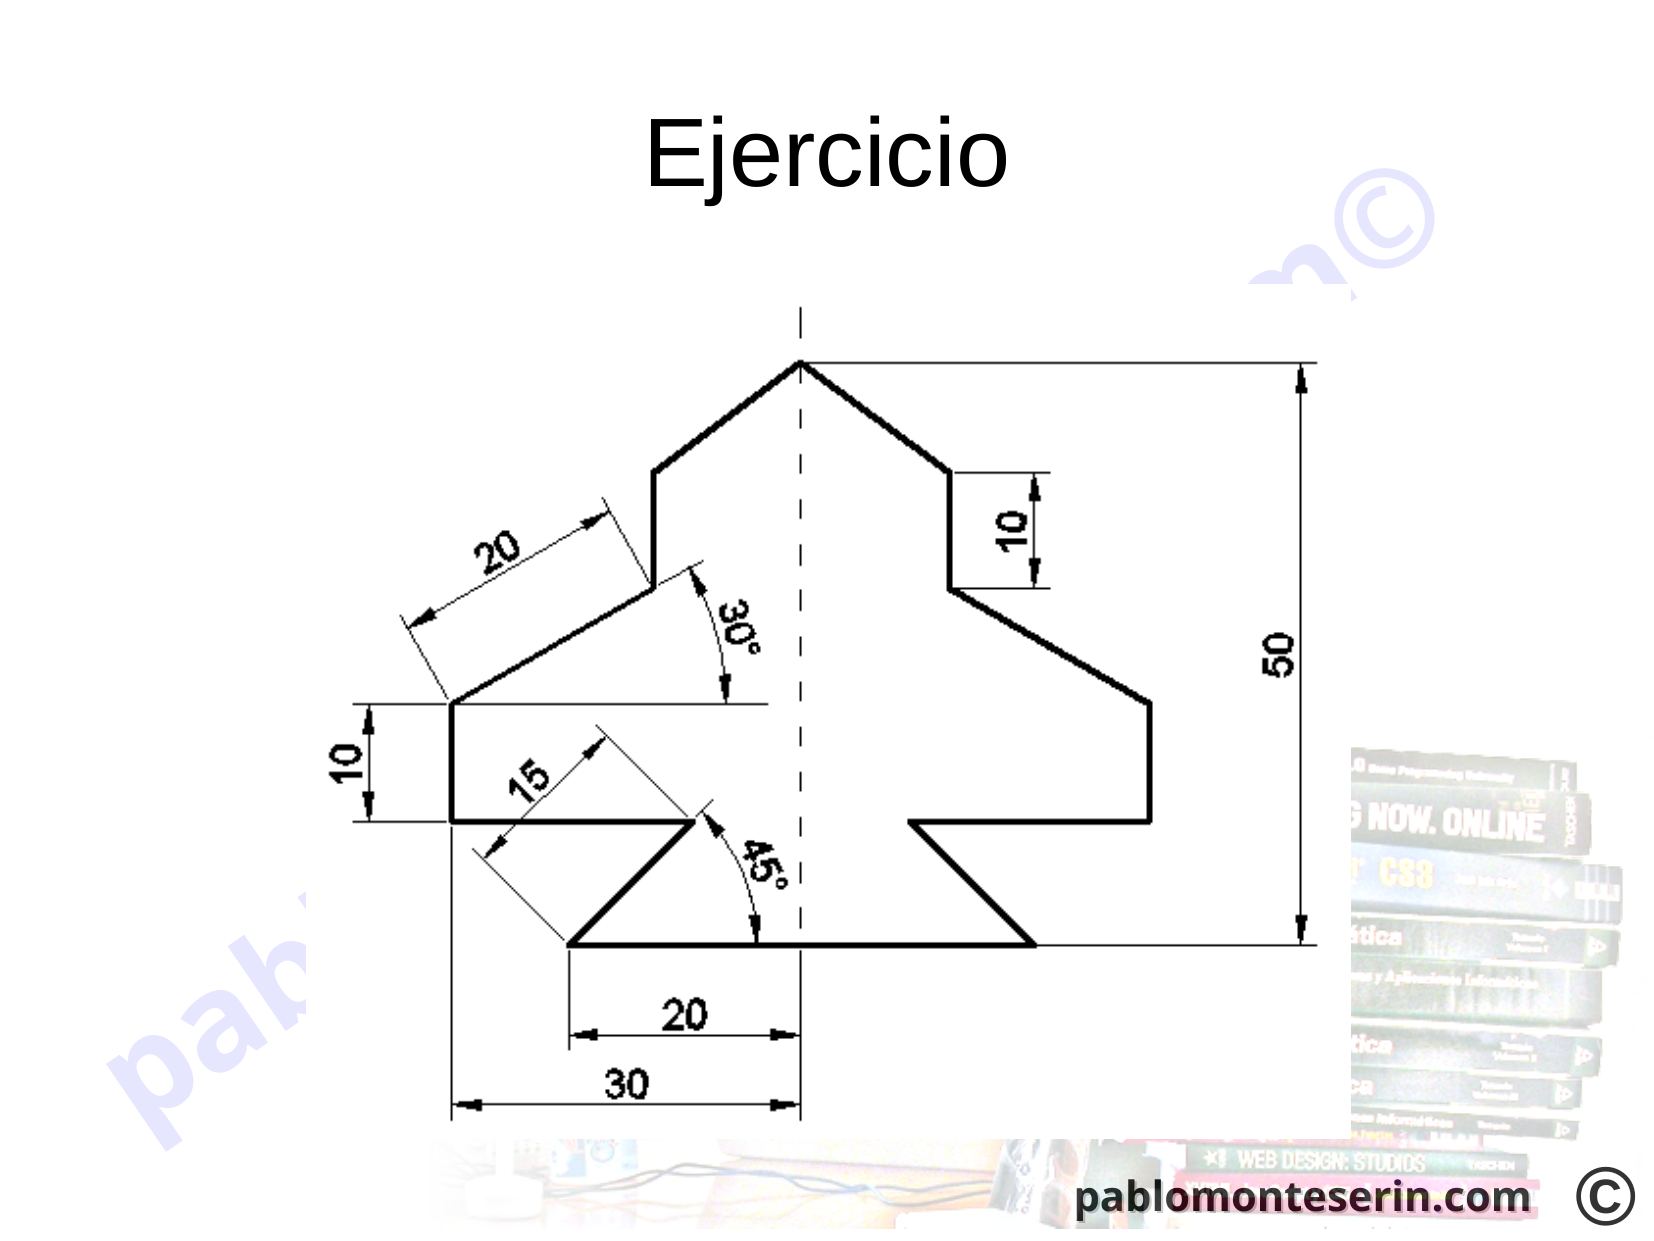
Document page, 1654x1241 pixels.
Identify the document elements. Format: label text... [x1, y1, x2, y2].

picture [306, 284, 1654, 1229]
title Ejercicio [82, 49, 1571, 257]
